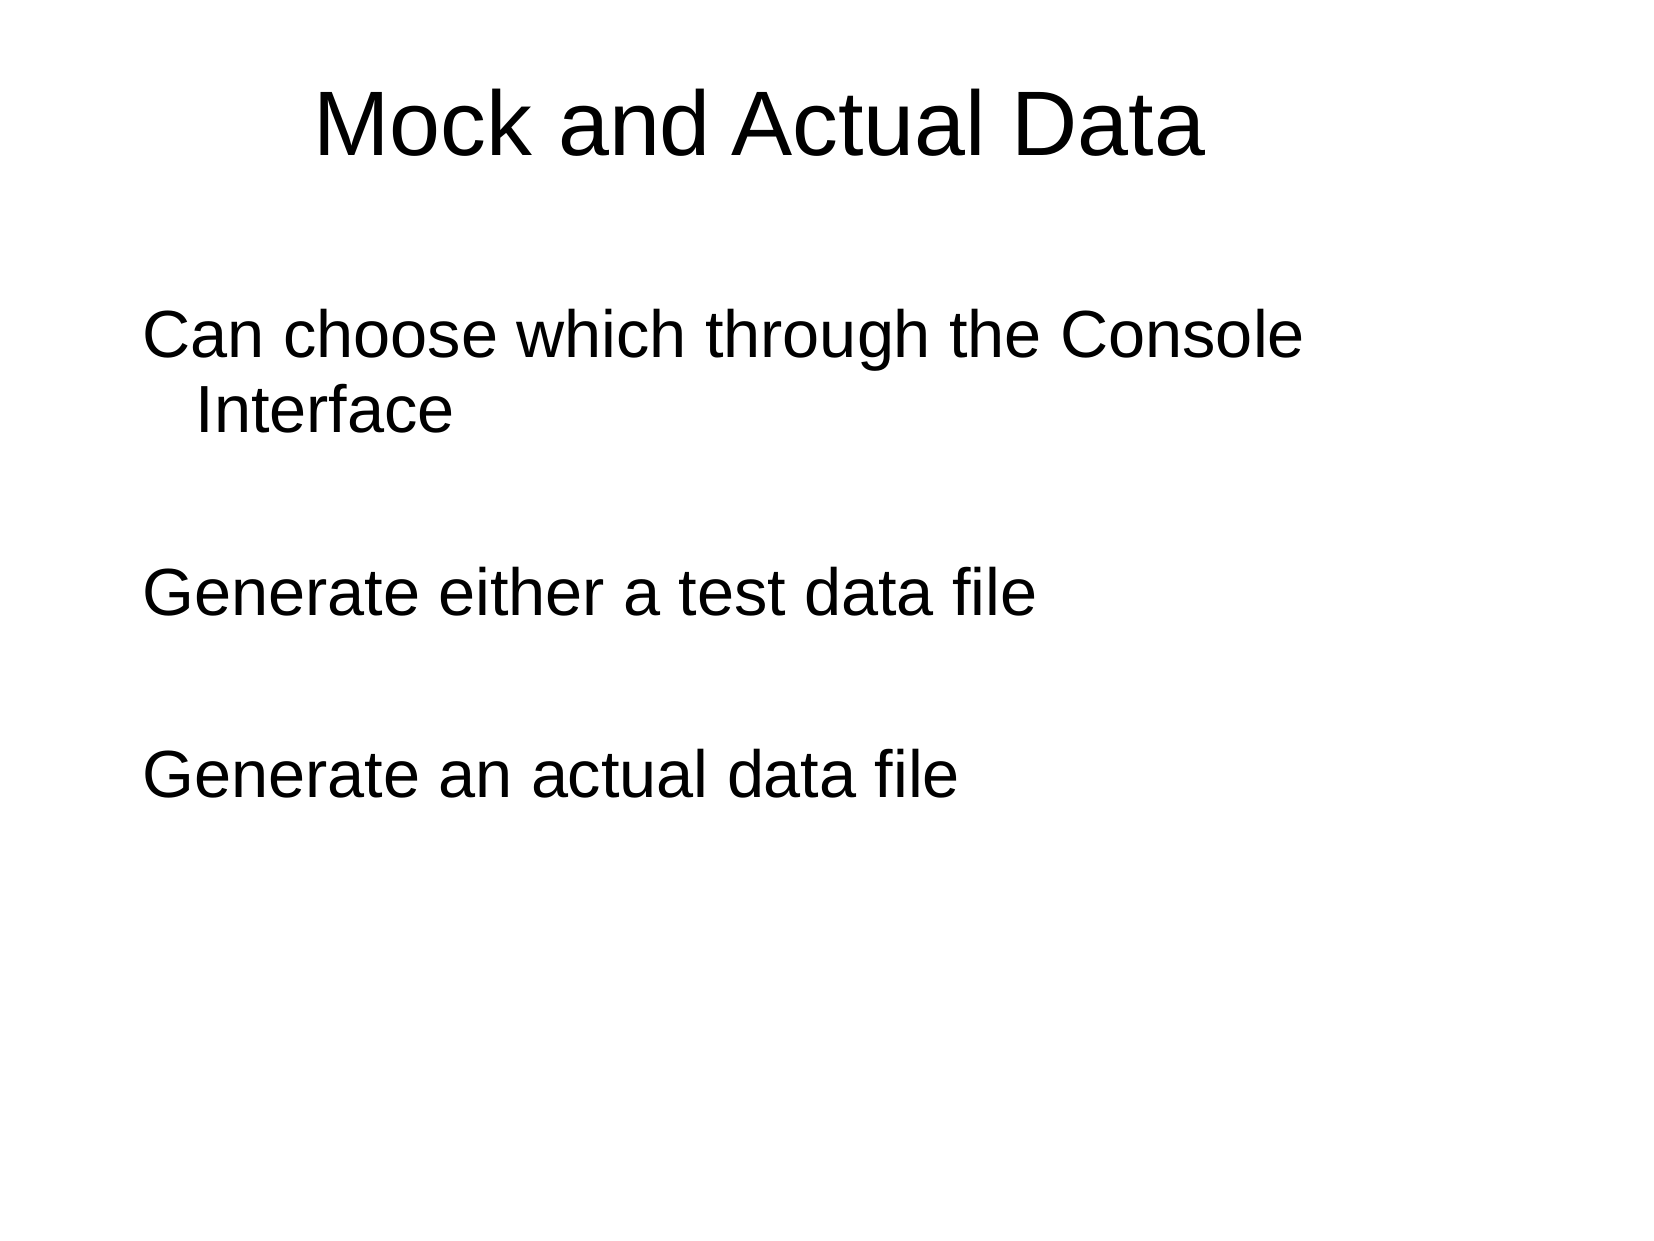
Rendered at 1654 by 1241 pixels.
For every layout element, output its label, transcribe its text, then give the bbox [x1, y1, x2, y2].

list Can choose which through the Console Interface Generate either a test data file Generate an actual data file [110, 289, 1544, 1122]
title Mock and Actual Data [35, 41, 1485, 207]
